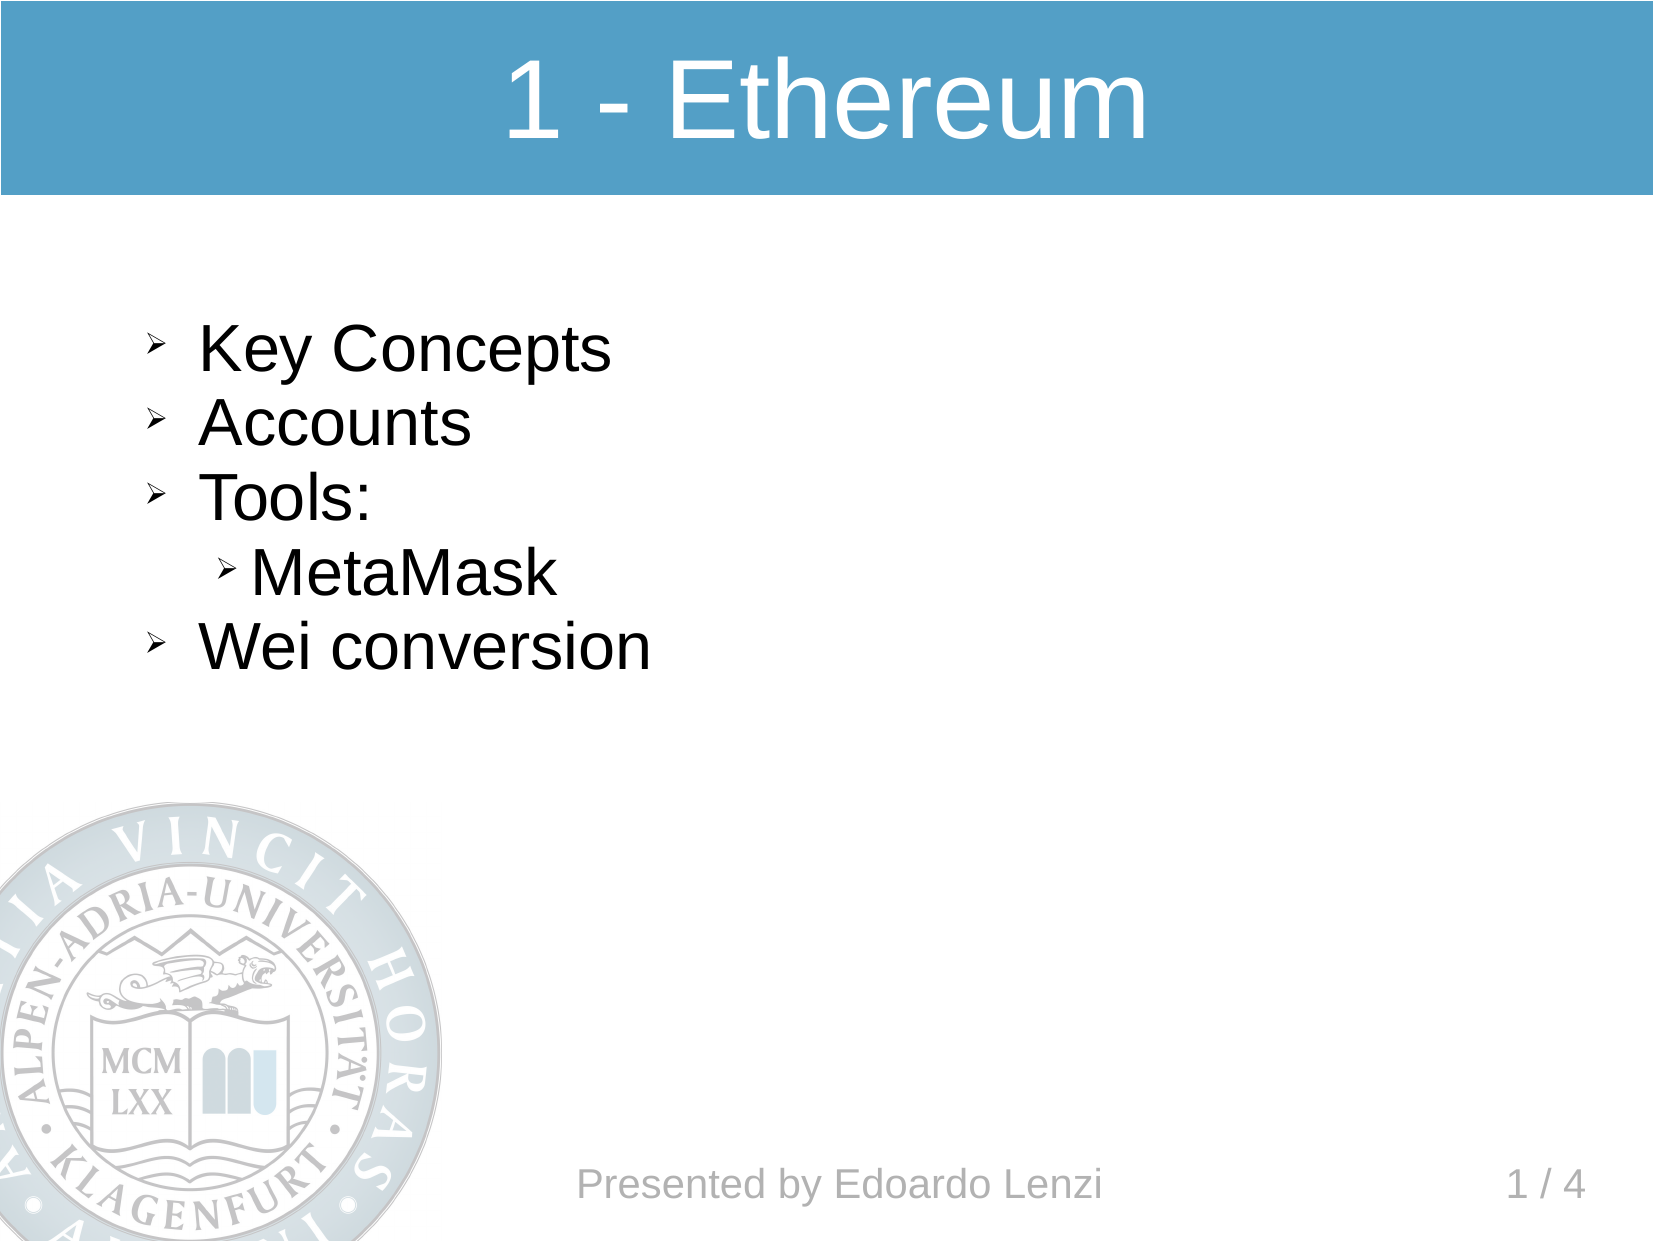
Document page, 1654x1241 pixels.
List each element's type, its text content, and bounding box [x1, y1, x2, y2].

list Presented by Edoardo Lenzi 1 / 4 [505, 1160, 1654, 1241]
title 1 - Ethereum [82, 0, 1571, 204]
text_box [0, 0, 82, 196]
text_box [1571, 0, 1654, 196]
text_box Key Concepts Accounts Tools: MetaMask Wei conversion [144, 271, 1654, 976]
text_box [0, 801, 452, 1241]
